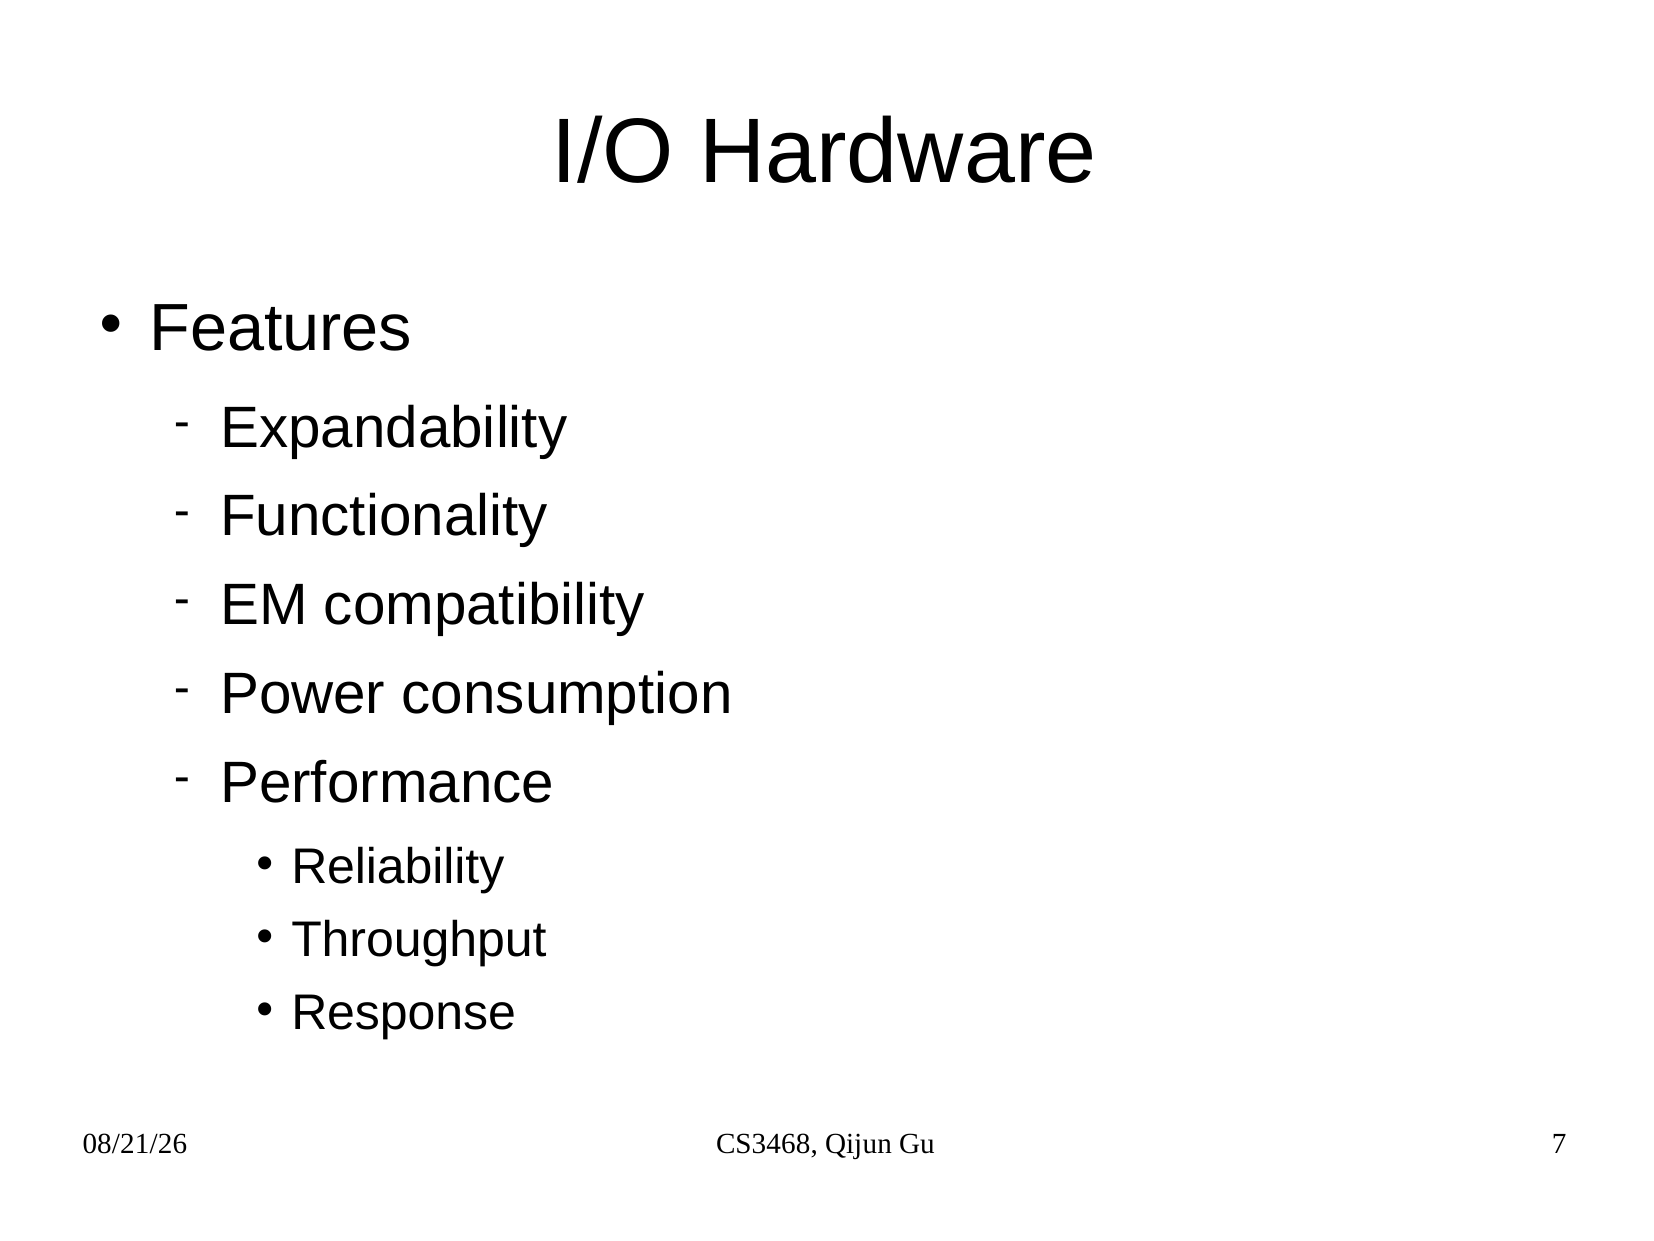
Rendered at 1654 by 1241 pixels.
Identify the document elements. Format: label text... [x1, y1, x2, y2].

title I/O Hardware [82, 56, 1567, 246]
list Features Expandability Functionality EM compatibility Power consumption Performance Reliability Throughput Response [82, 290, 1567, 1090]
